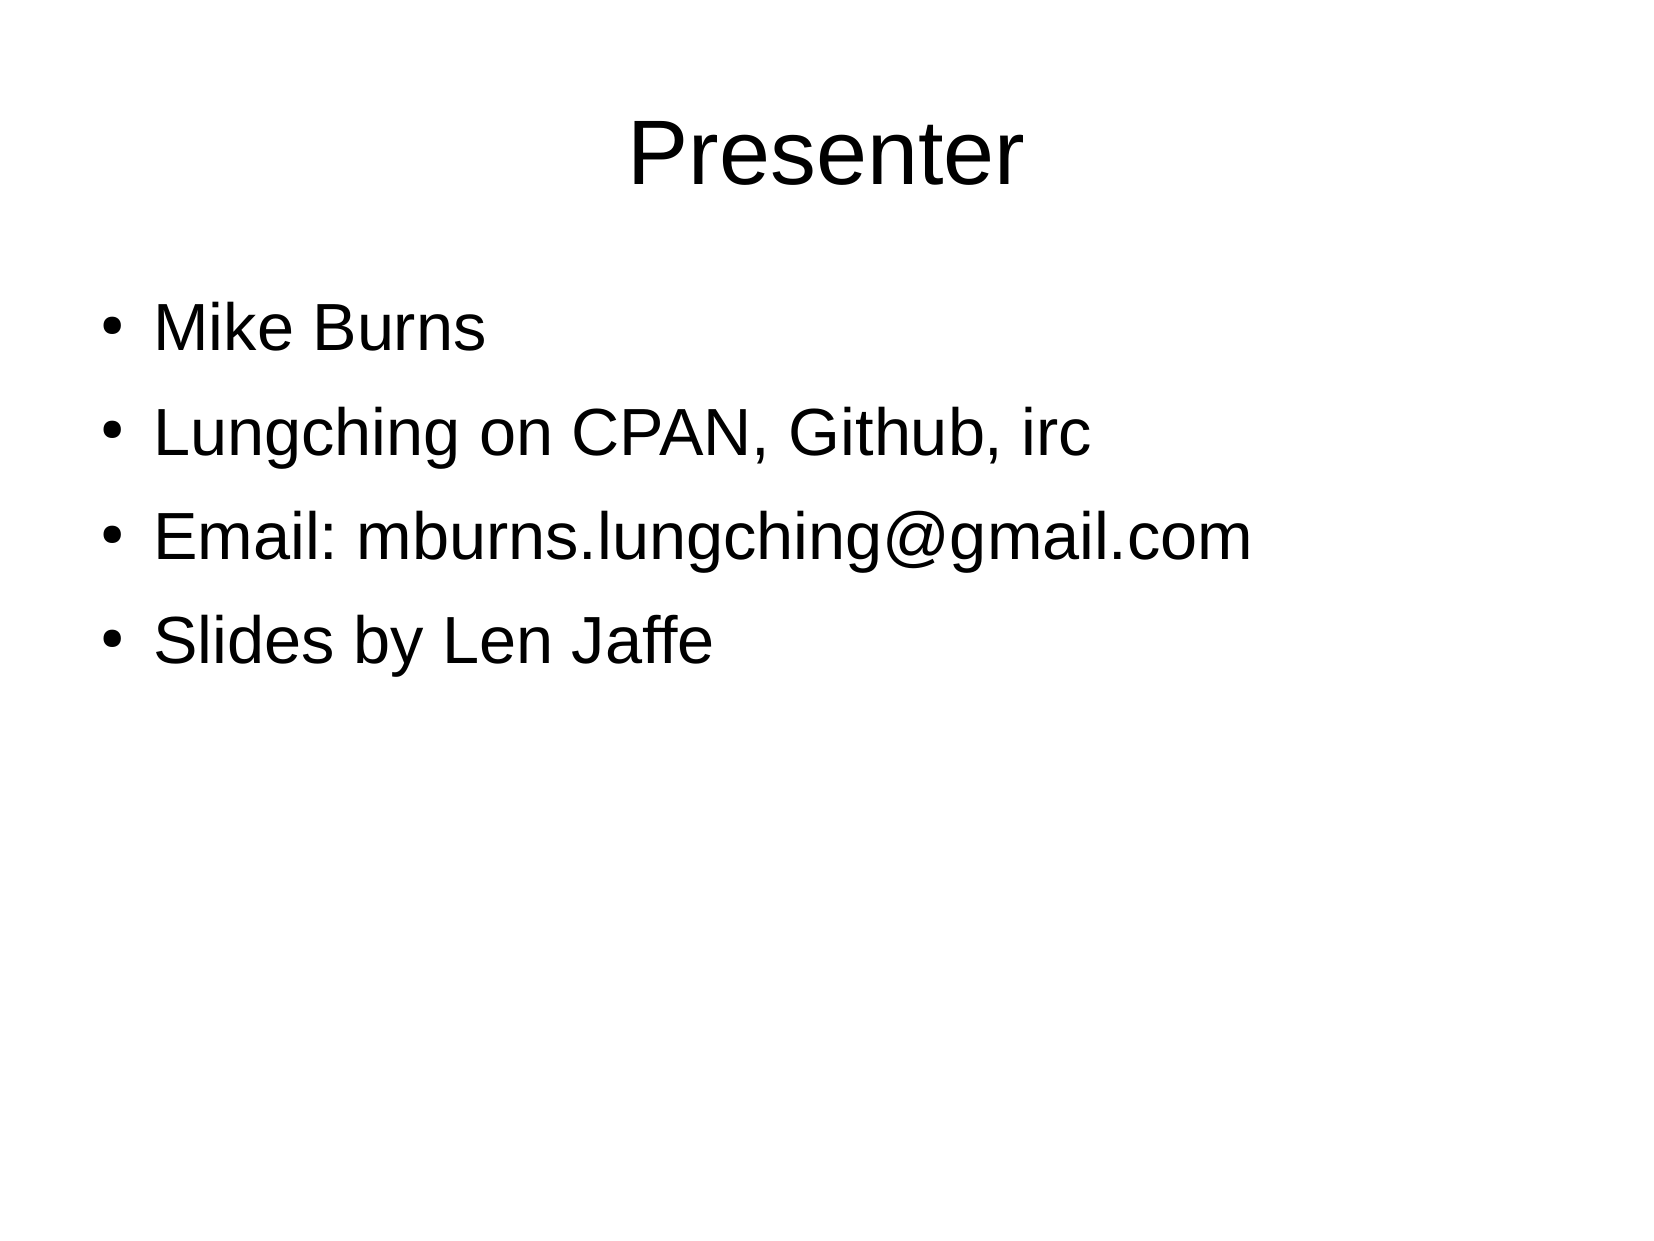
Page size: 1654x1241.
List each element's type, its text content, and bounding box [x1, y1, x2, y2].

title Presenter [82, 49, 1571, 257]
list Mike Burns Lungching on CPAN, Github, irc Email: mburns.lungching@gmail.com Slides by Len Jaffe [82, 290, 1571, 1109]
